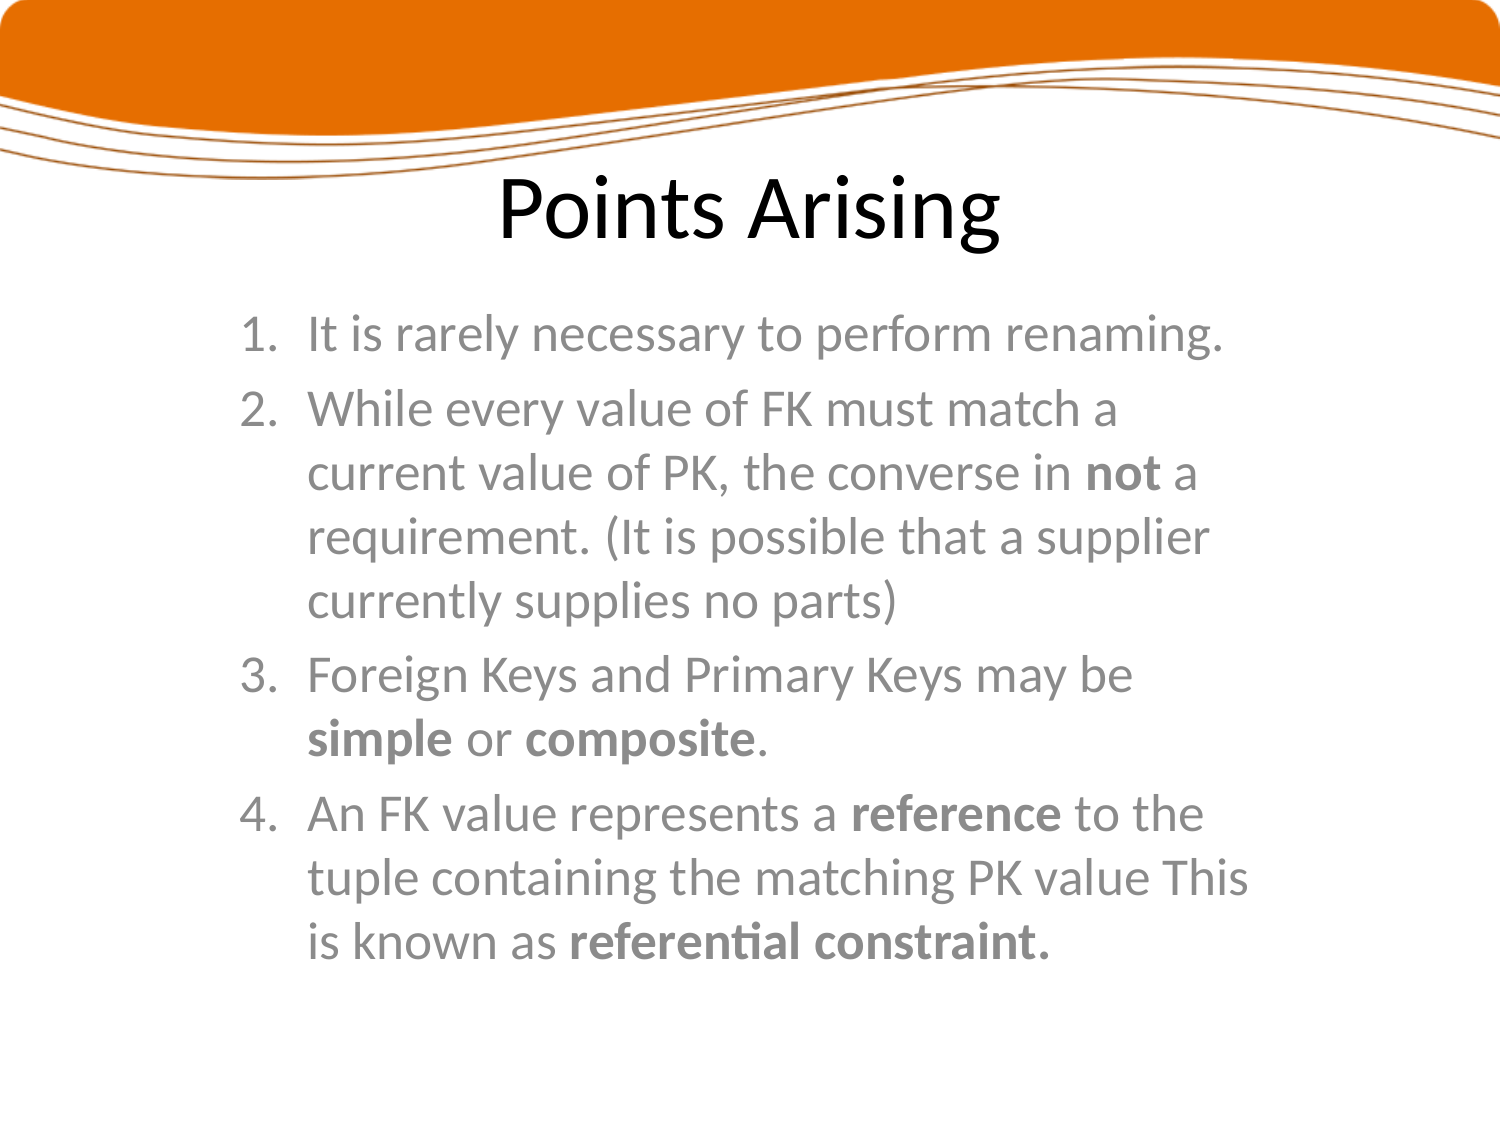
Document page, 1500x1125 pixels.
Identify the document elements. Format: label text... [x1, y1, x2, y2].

text_box It is rarely necessary to perform renaming. While every value of FK must match a current value of PK, the converse in not a requirement. (It is possible that a supplier currently supplies no parts) Foreign Keys and Primary Keys may be simple or composite. An FK value represents a reference to the tuple containing the matching PK value This is known as referential constraint. [225, 290, 1275, 988]
text_box Points Arising [75, 125, 1425, 279]
picture [0, 0, 1500, 180]
